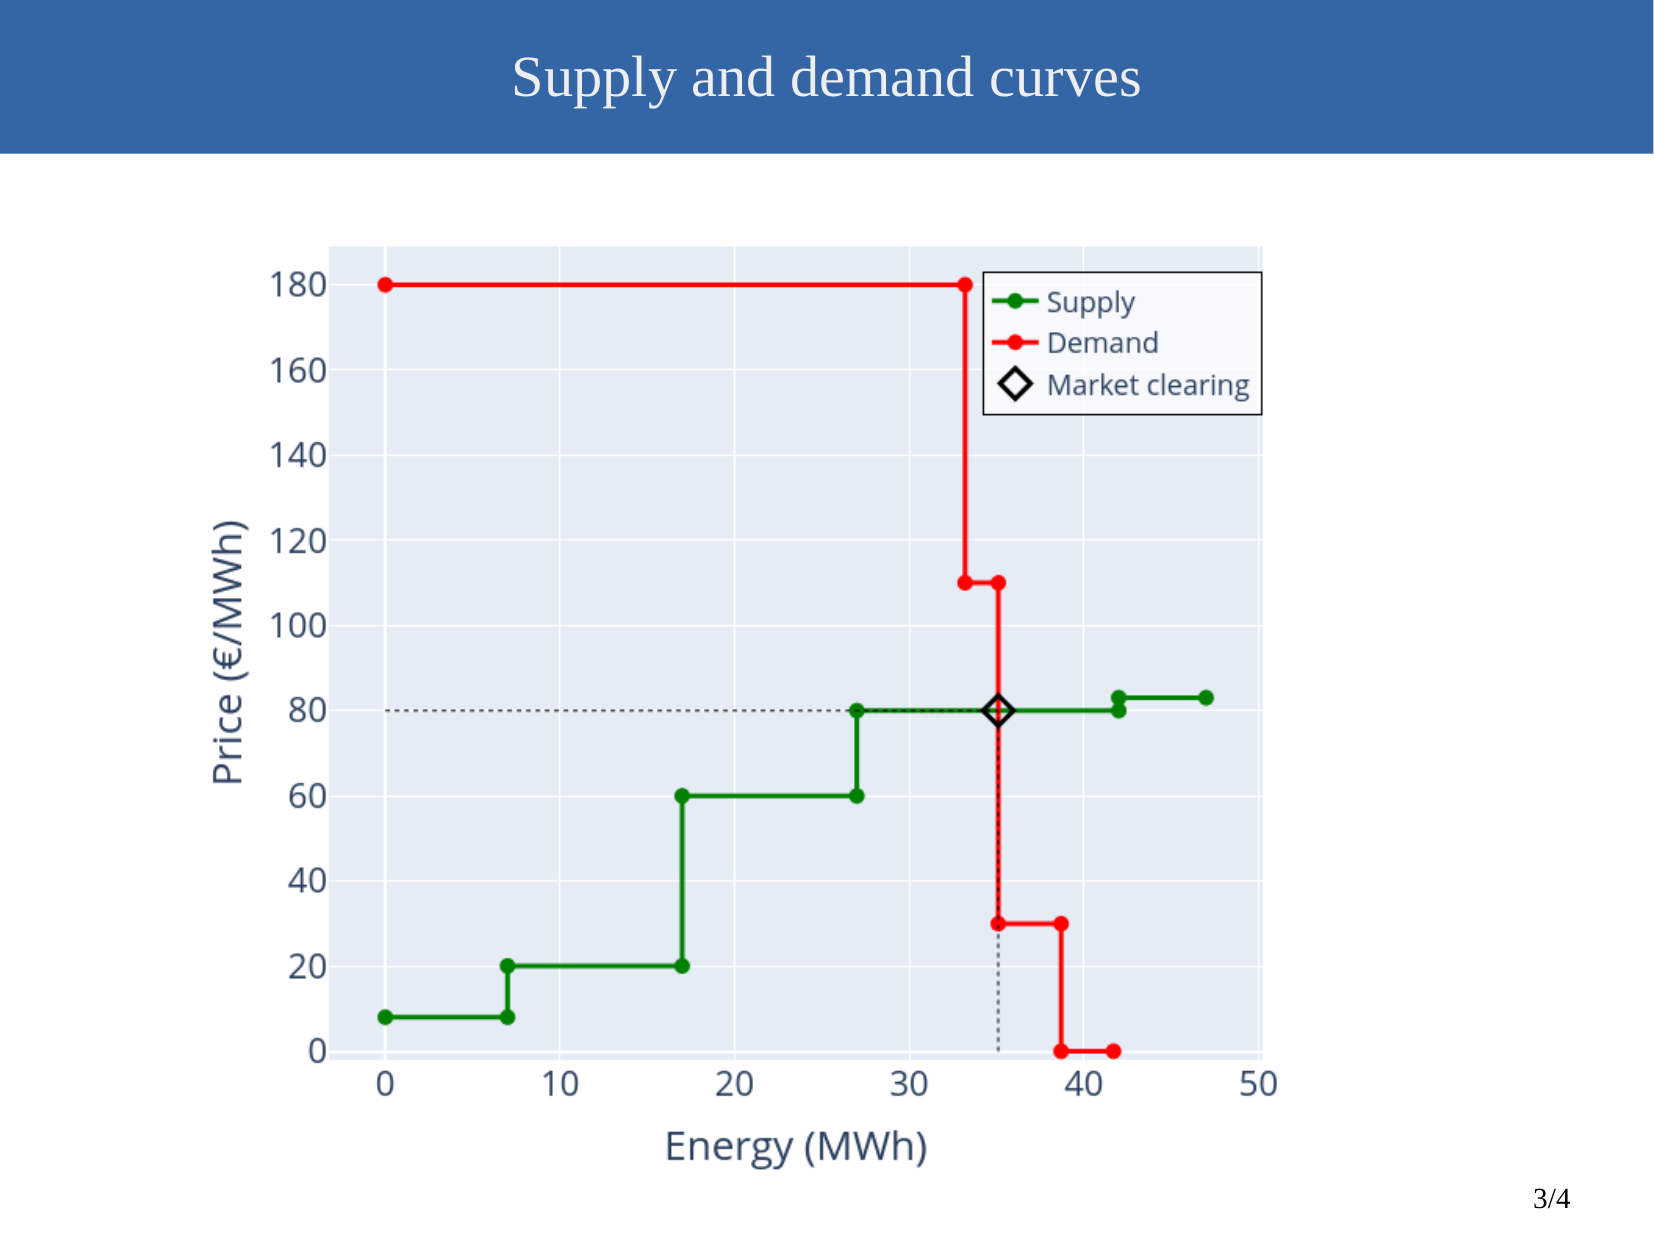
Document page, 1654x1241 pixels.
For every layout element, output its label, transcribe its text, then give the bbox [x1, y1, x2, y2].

text_box Supply and demand curves [0, 0, 1654, 154]
picture [179, 228, 1291, 1179]
